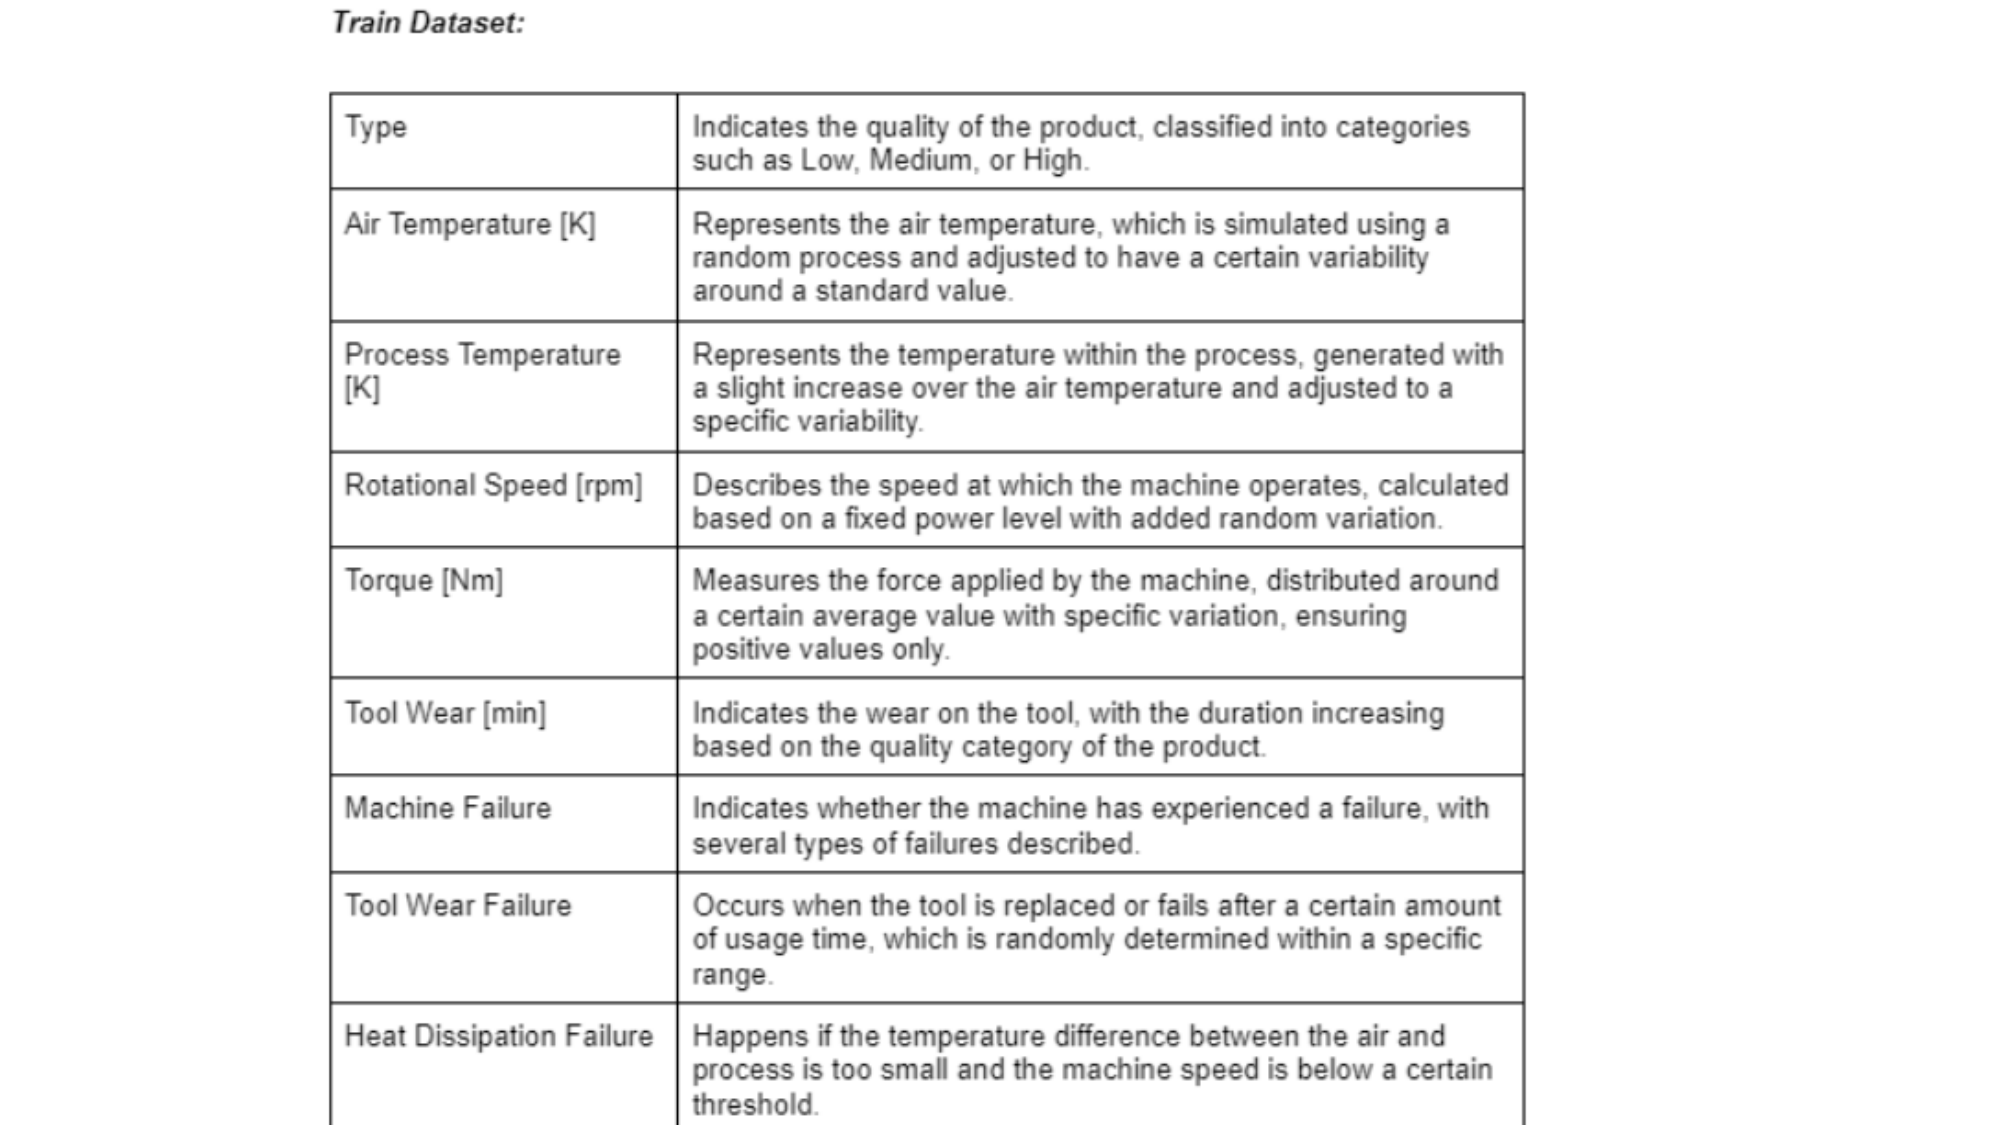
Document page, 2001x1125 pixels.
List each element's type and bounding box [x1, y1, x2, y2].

picture [258, 0, 1664, 1125]
